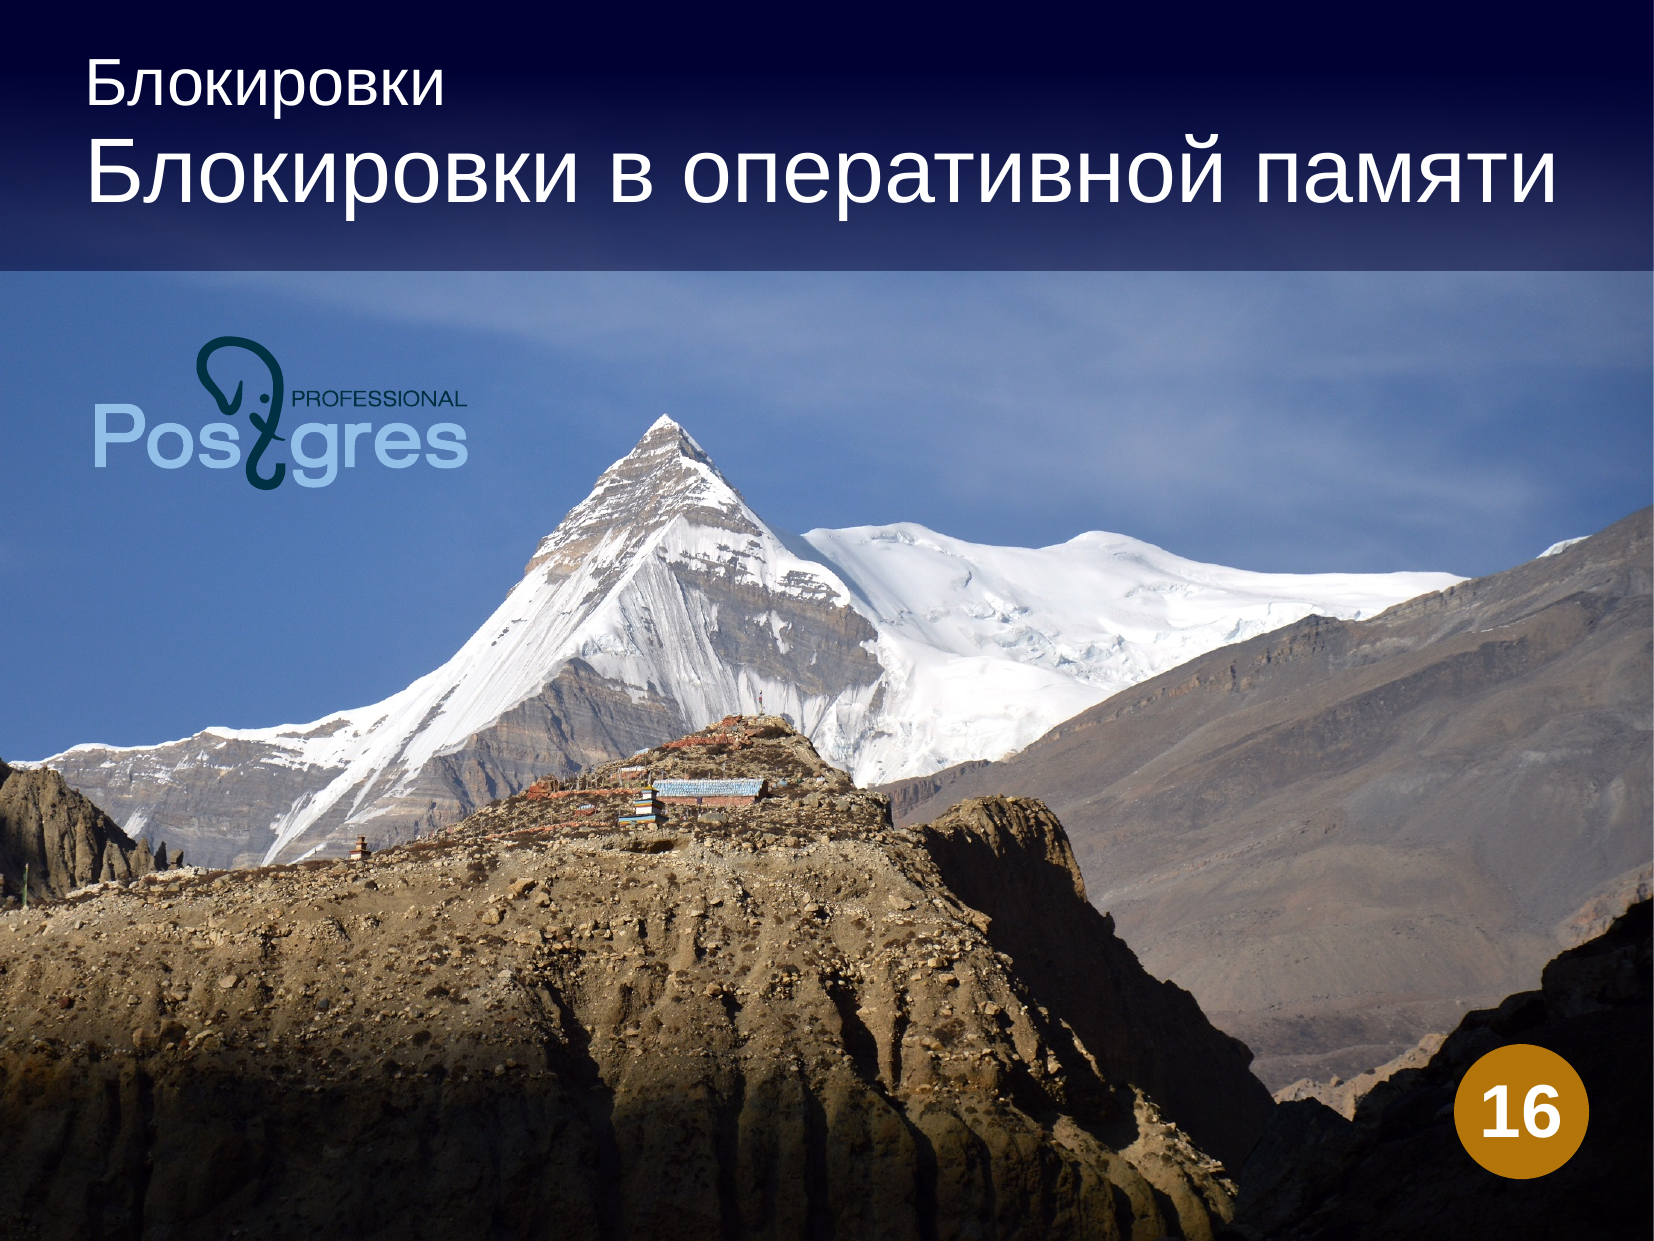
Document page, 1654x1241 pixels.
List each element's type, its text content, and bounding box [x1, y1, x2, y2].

text_box 16 [1454, 1044, 1590, 1180]
picture [0, 271, 1654, 1241]
title Блокировки Блокировки в оперативной памяти [84, 44, 1636, 251]
